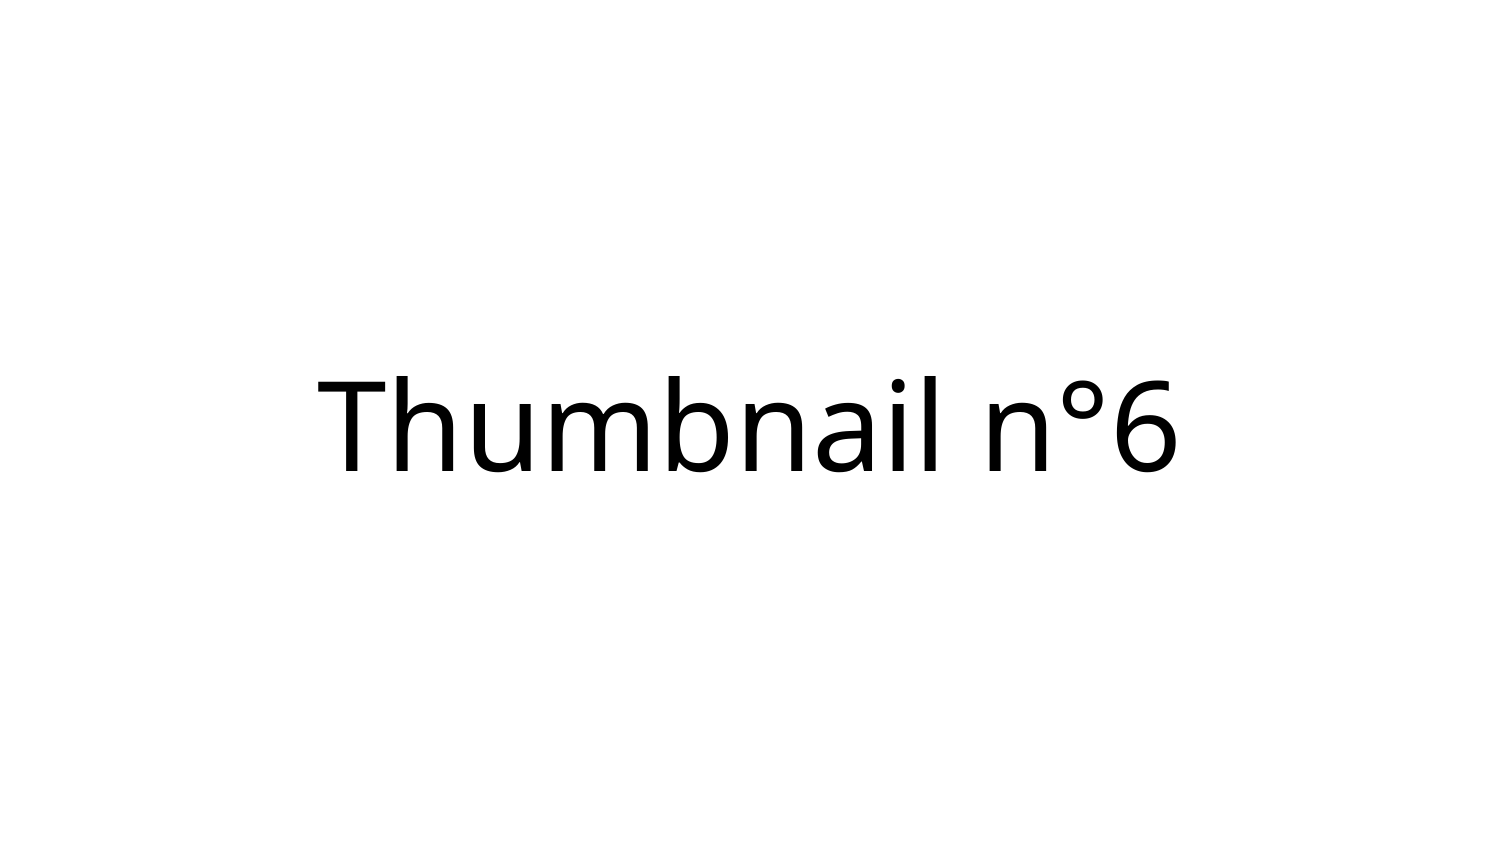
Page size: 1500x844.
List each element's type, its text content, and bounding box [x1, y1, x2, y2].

text_box Thumbnail n°6 [0, 330, 1500, 512]
